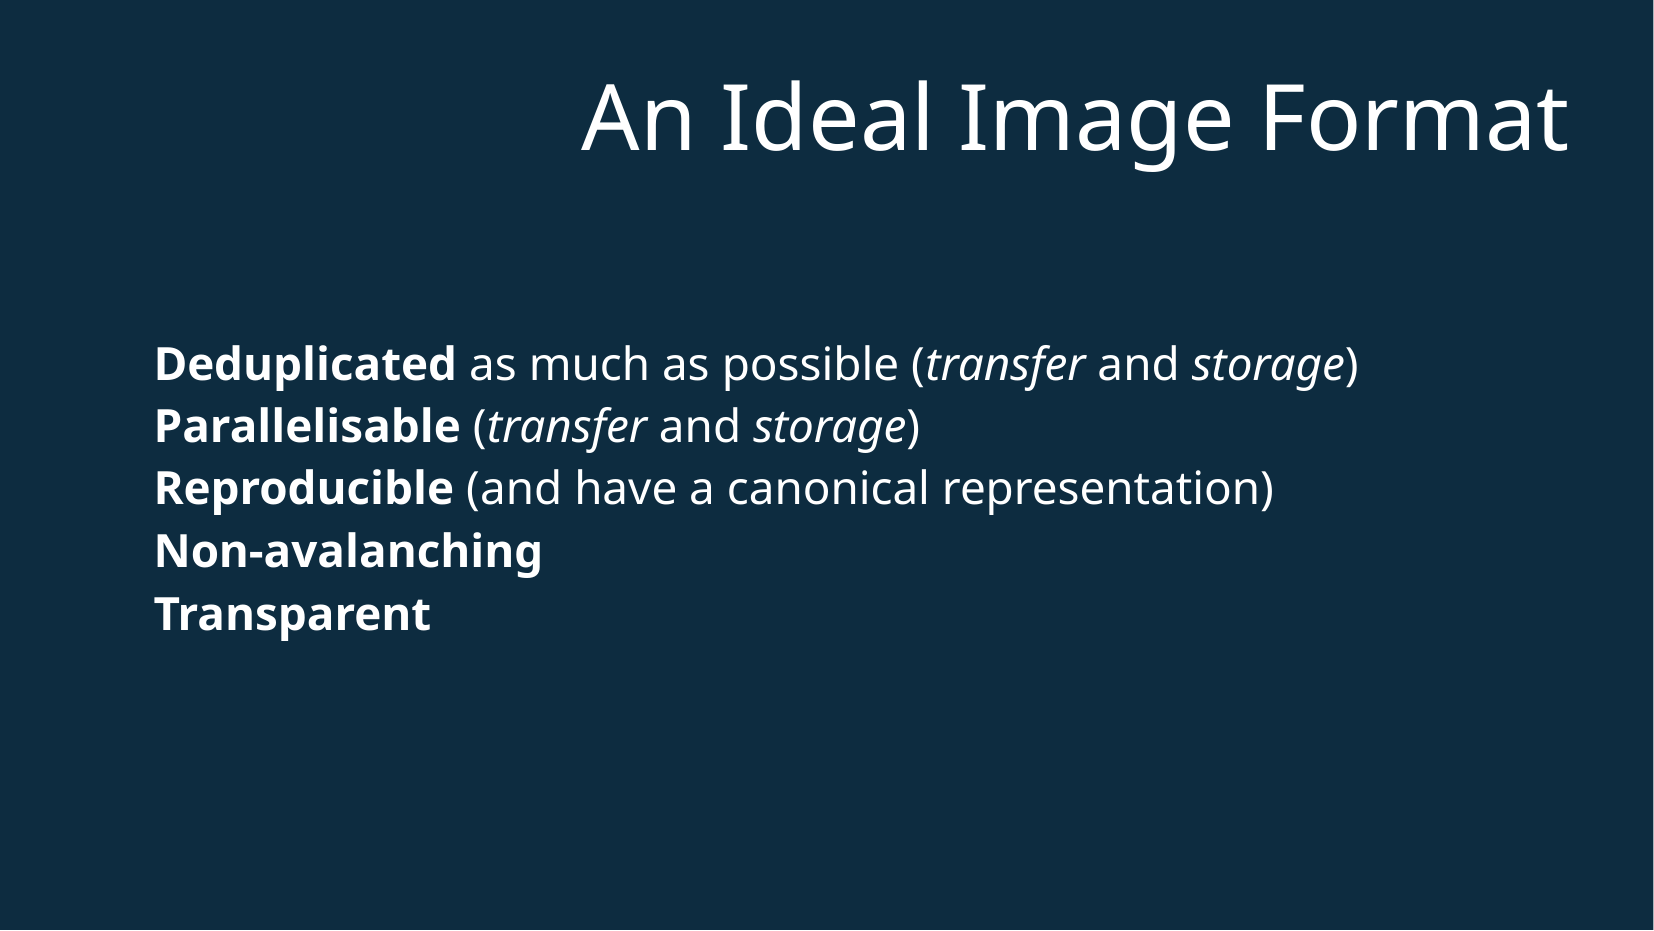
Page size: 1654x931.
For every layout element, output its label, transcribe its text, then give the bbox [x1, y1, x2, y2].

title An Ideal Image Format [82, 37, 1571, 193]
list Deduplicated as much as possible (transfer and storage) Parallelisable (transfer and storage) Reproducible (and have a canonical representation) Non-avalanching Transparent [82, 217, 1571, 758]
